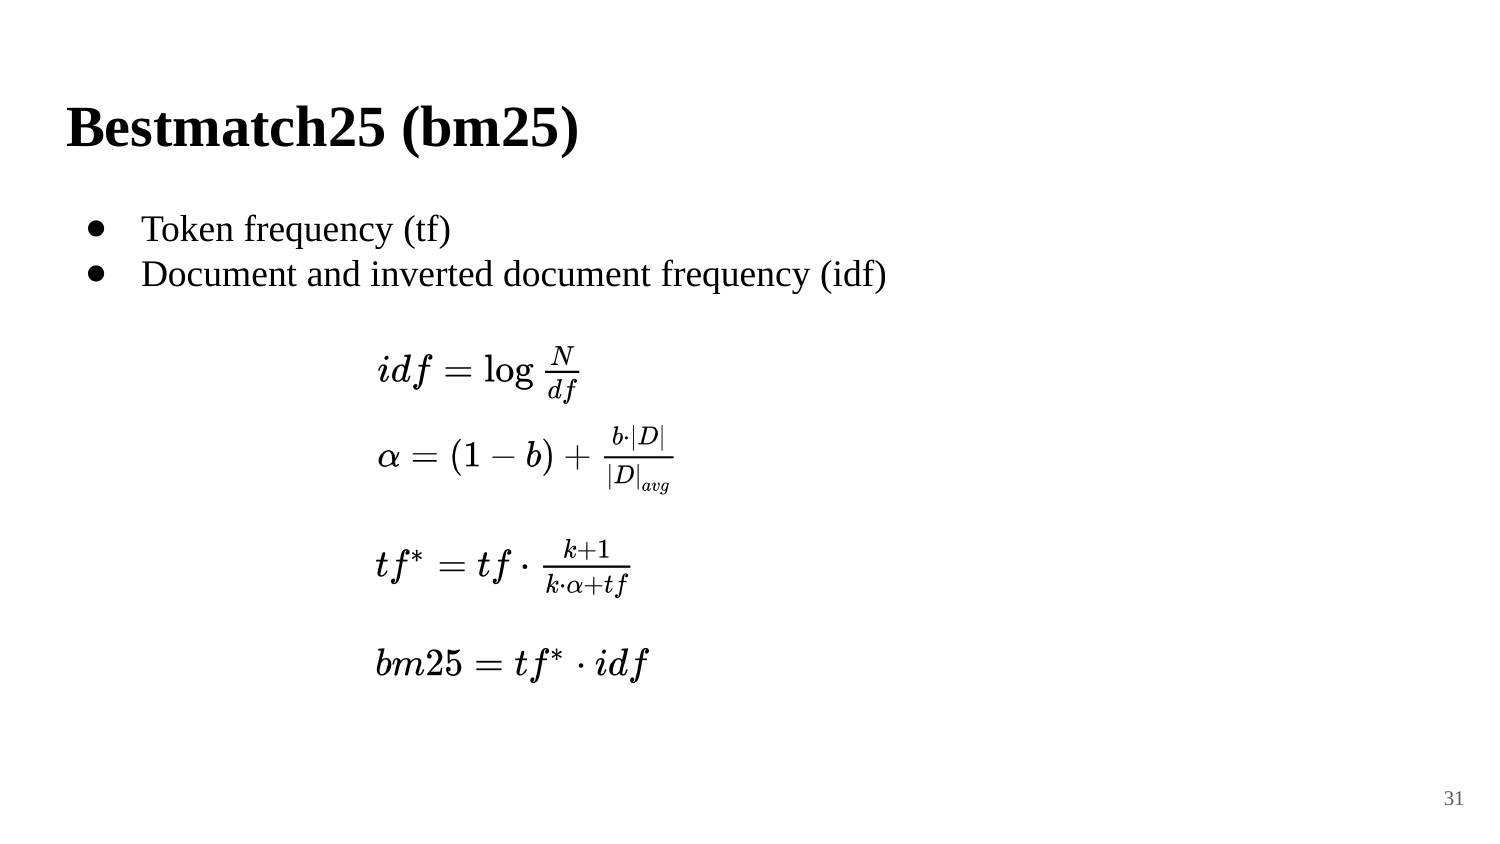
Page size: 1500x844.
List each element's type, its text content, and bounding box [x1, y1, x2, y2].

picture [377, 421, 678, 498]
picture [375, 536, 635, 602]
slide_number <number> [1389, 764, 1480, 830]
picture [377, 343, 584, 408]
list Token frequency (tf) Document and inverted document frequency (idf) [51, 189, 1449, 750]
title Bestmatch25 (bm25) [51, 72, 1449, 167]
picture [375, 644, 649, 687]
